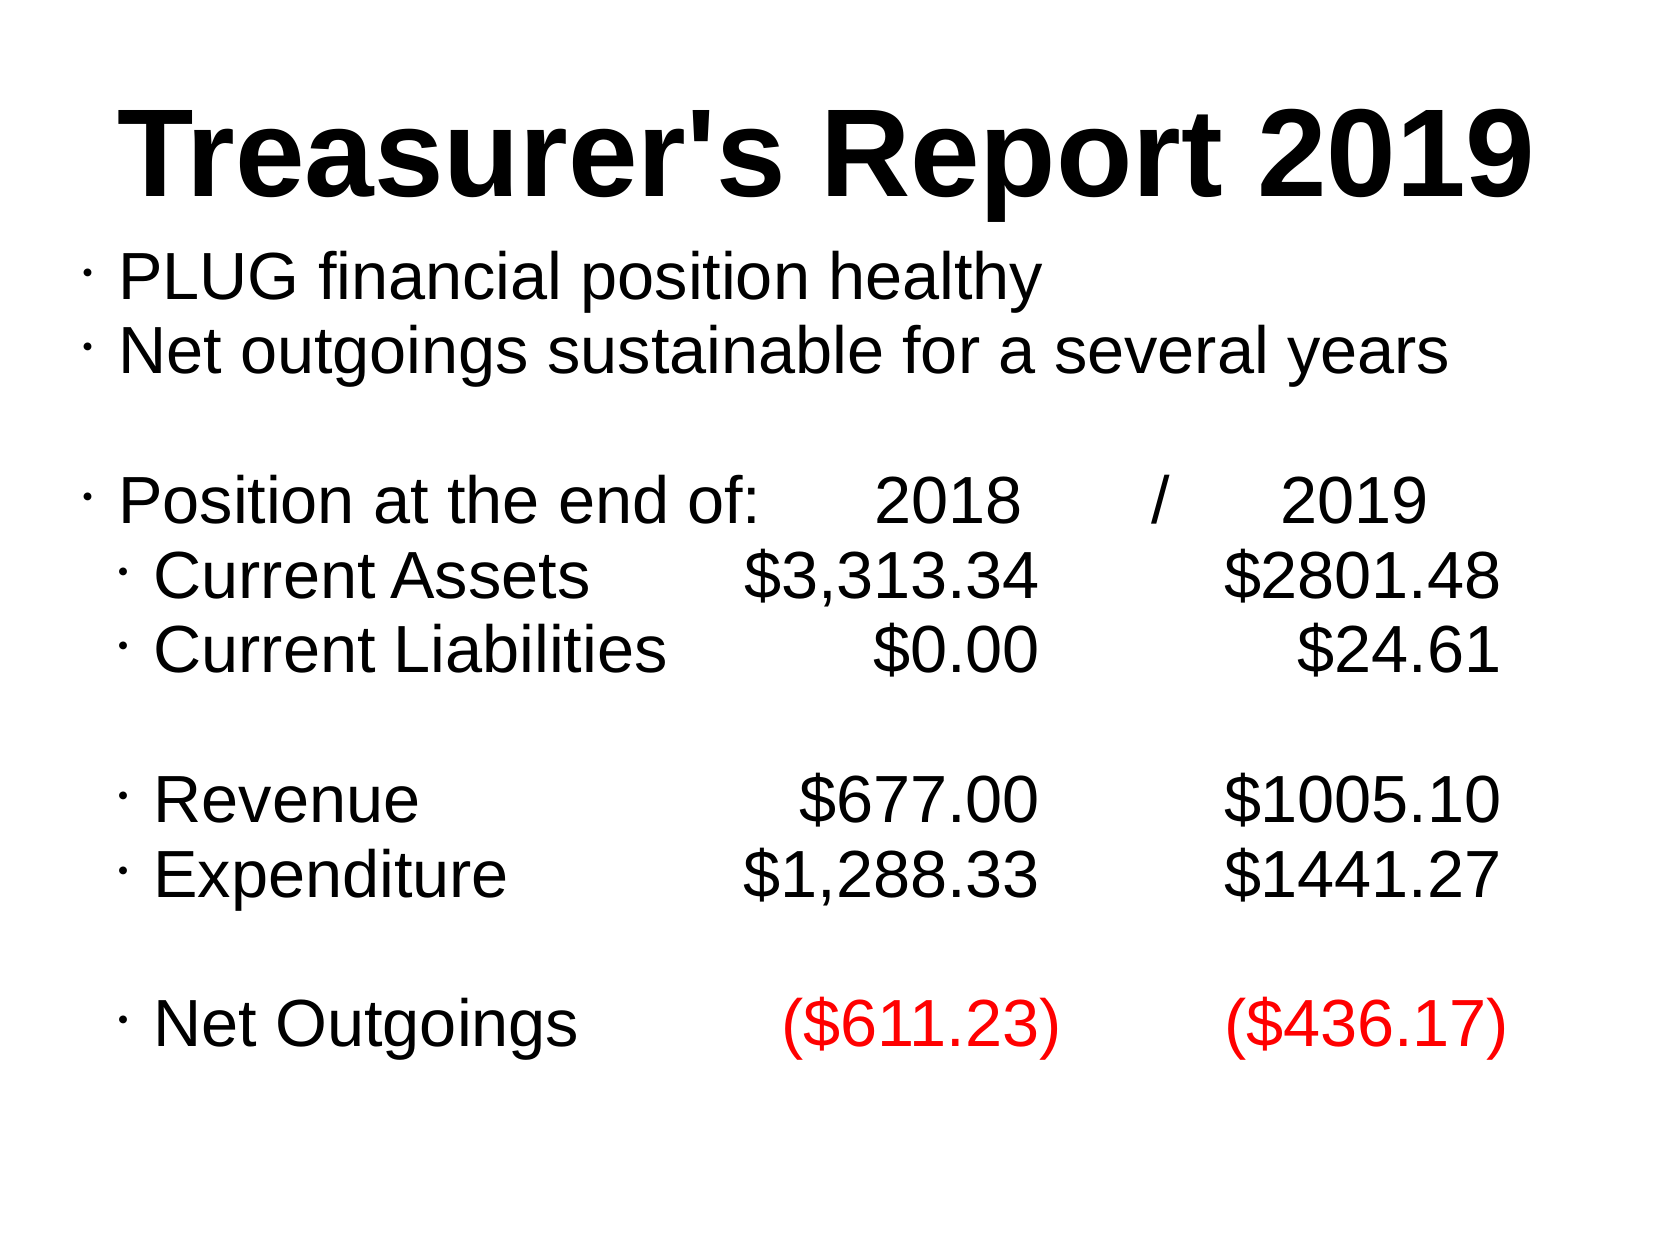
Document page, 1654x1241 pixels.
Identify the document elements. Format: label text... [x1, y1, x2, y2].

subtitle PLUG financial position healthy Net outgoings sustainable for a several years Position at the end of: 2018 / 2019 Current Assets $3,313.34 $2801.48 Current Liabilities $0.00 $24.61 Revenue $677.00 $1005.10 Expenditure $1,288.33 $1441.27 Net Outgoings ($611.23) ($436.17) [82, 238, 1571, 1062]
title Treasurer's Report 2019 [82, 49, 1571, 238]
